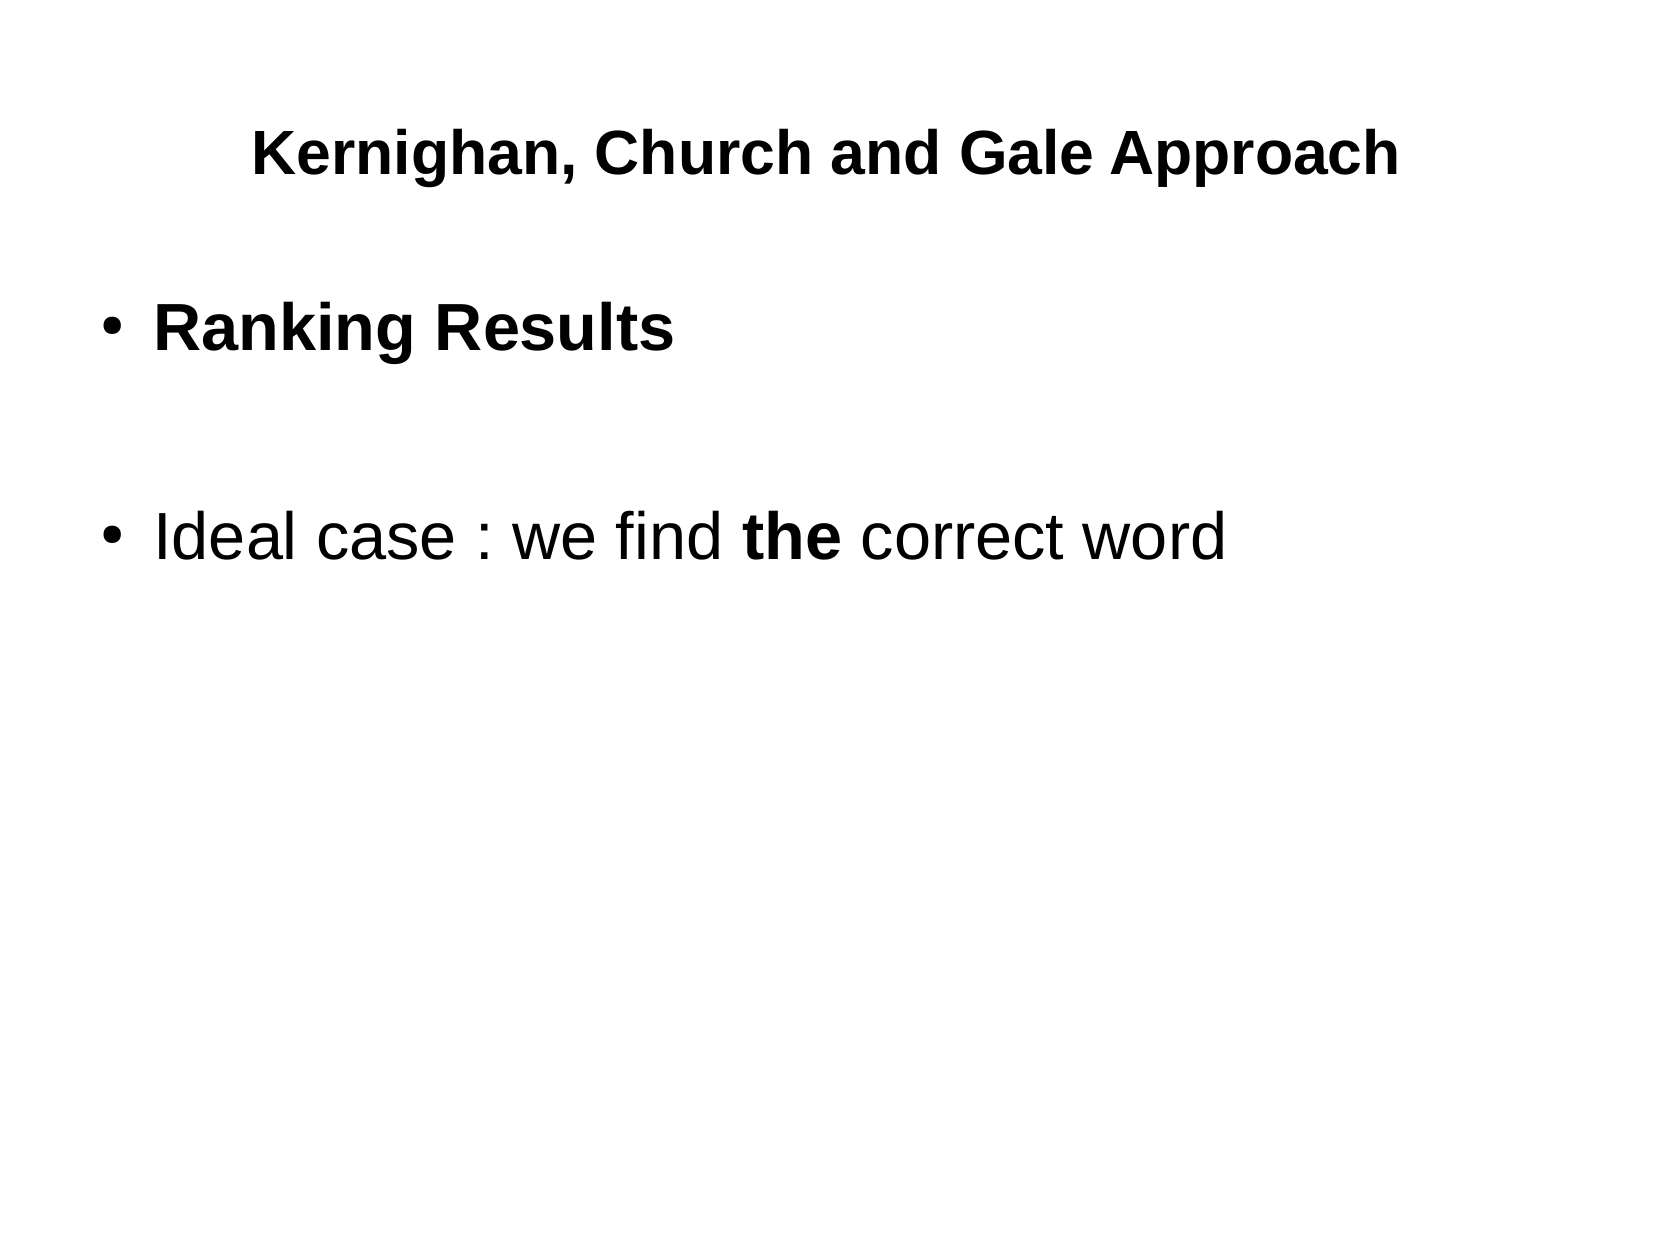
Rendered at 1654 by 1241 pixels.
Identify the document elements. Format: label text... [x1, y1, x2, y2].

list Ranking Results Ideal case : we find the correct word [82, 290, 1538, 1010]
title Kernighan, Church and Gale Approach [82, 49, 1571, 257]
